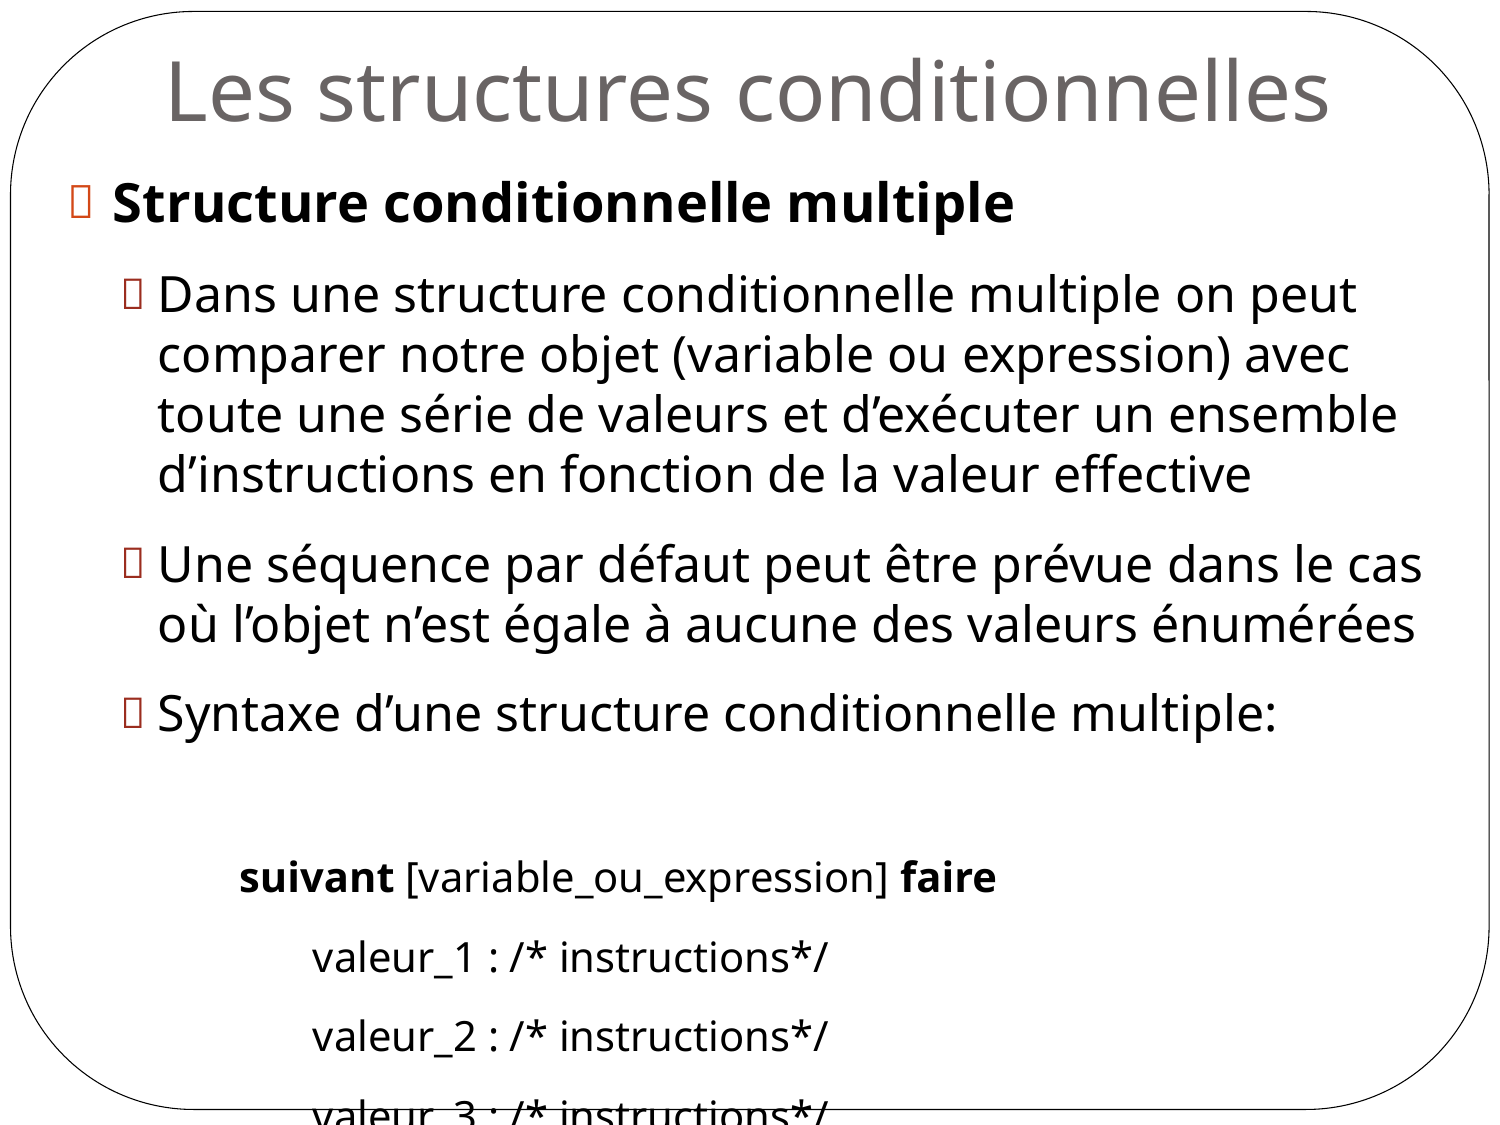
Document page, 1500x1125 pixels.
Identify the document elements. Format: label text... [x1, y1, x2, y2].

list Structure conditionnelle multiple Dans une structure conditionnelle multiple on peut comparer notre objet (variable ou expression) avec toute une série de valeurs et d’exécuter un ensemble d’instructions en fonction de la valeur effective Une séquence par défaut peut être prévue dans le cas où l’objet n’est égale à aucune des valeurs énumérées Syntaxe d’une structure conditionnelle multiple: suivant [variable_ou_expression] faire valeur_1 : /* instructions*/ valeur_2 : /* instructions*/ valeur_3 : /* instructions*/ sinon /* instructions par défaut */ fin_suivant [53, 160, 1471, 997]
title Les structures conditionnelles [150, 30, 1425, 147]
